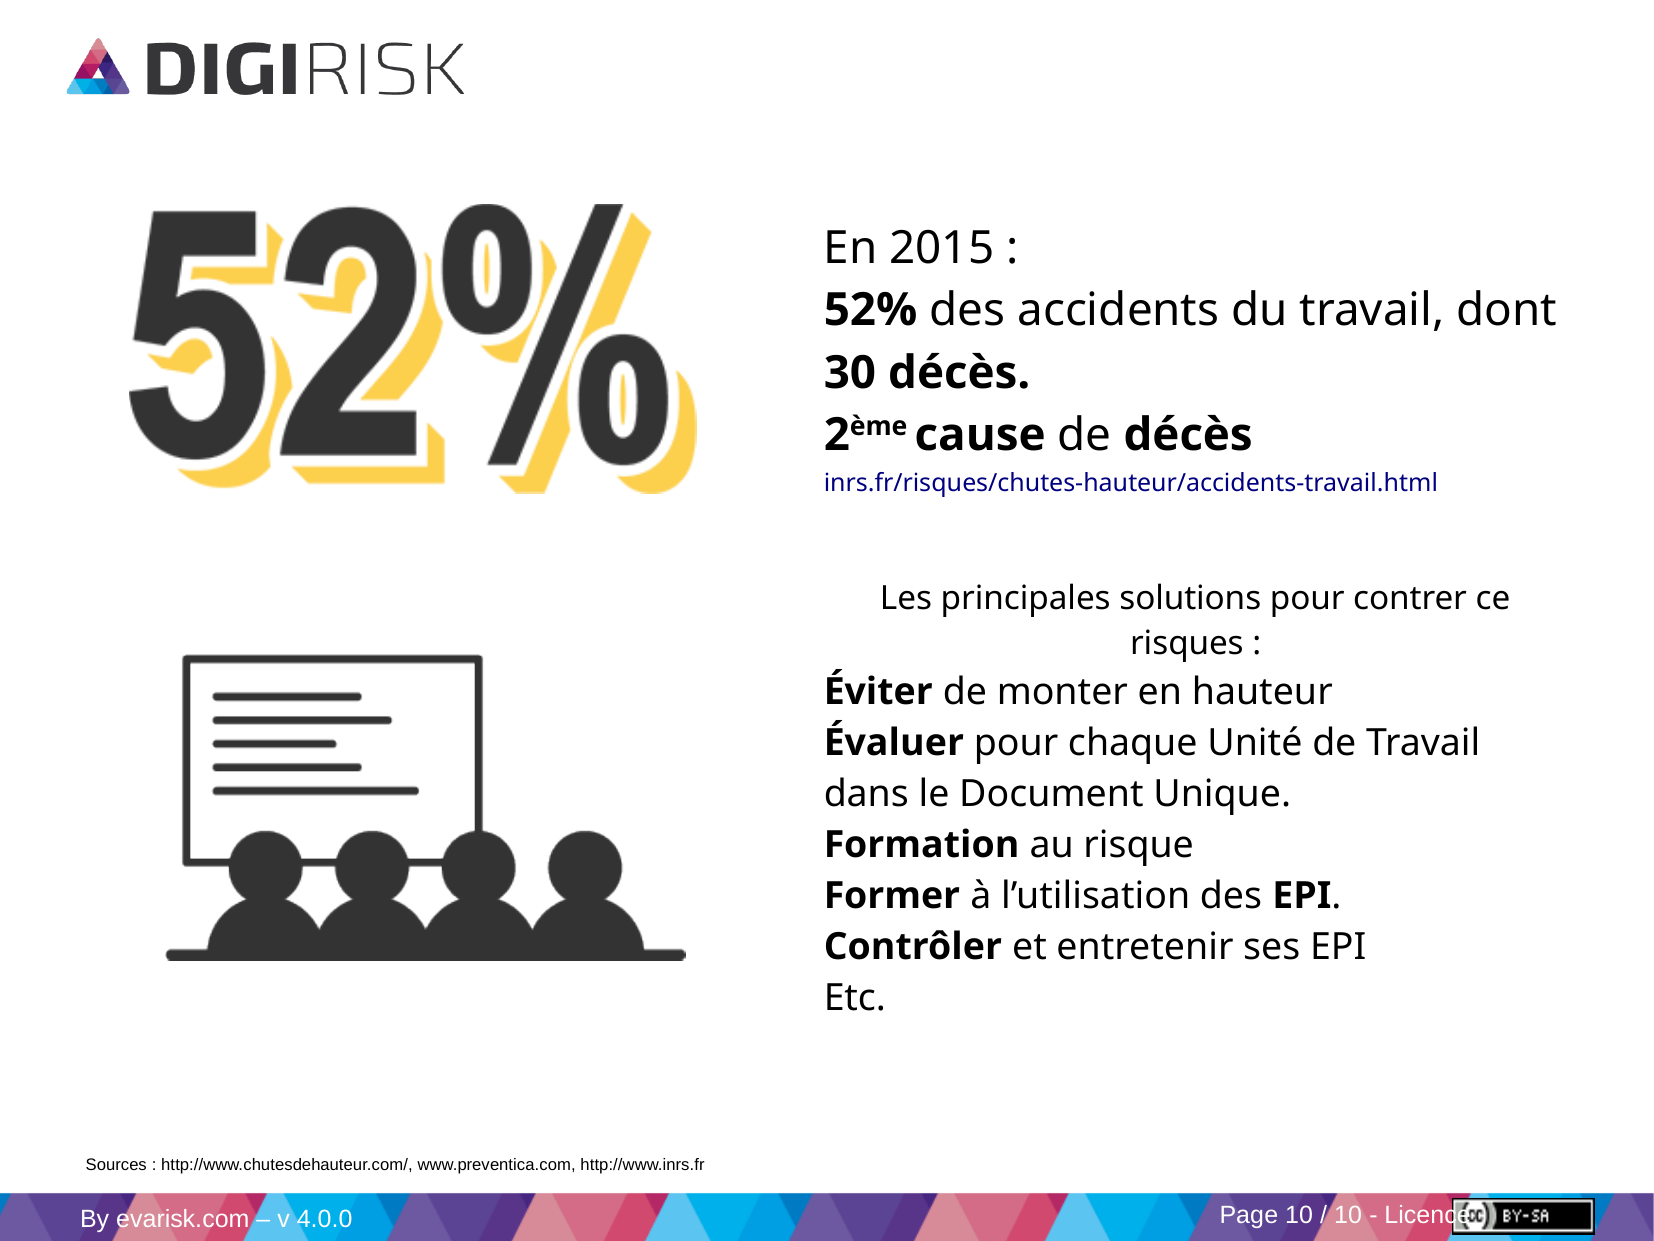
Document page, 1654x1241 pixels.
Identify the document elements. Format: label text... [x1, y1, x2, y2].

picture [165, 654, 686, 961]
picture [129, 204, 697, 494]
text_box En 2015 : 52% des accidents du travail, dont 30 décès. 2ème cause de décès inrs.fr/risques/chutes-hauteur/accidents-travail.html [809, 206, 1583, 506]
text_box Les principales solutions pour contrer ce risques : Éviter de monter en hauteur Évaluer pour chaque Unité de Travail dans le Document Unique. Formation au risque Former à l’utilisation des EPI. Contrôler et entretenir ses EPI Etc. [809, 566, 1583, 1059]
picture [64, 35, 464, 95]
picture [0, 1175, 1654, 1241]
text_box Sources : http://www.chutesdehauteur.com/, www.preventica.com, http://www.inrs.fr [70, 1147, 792, 1182]
